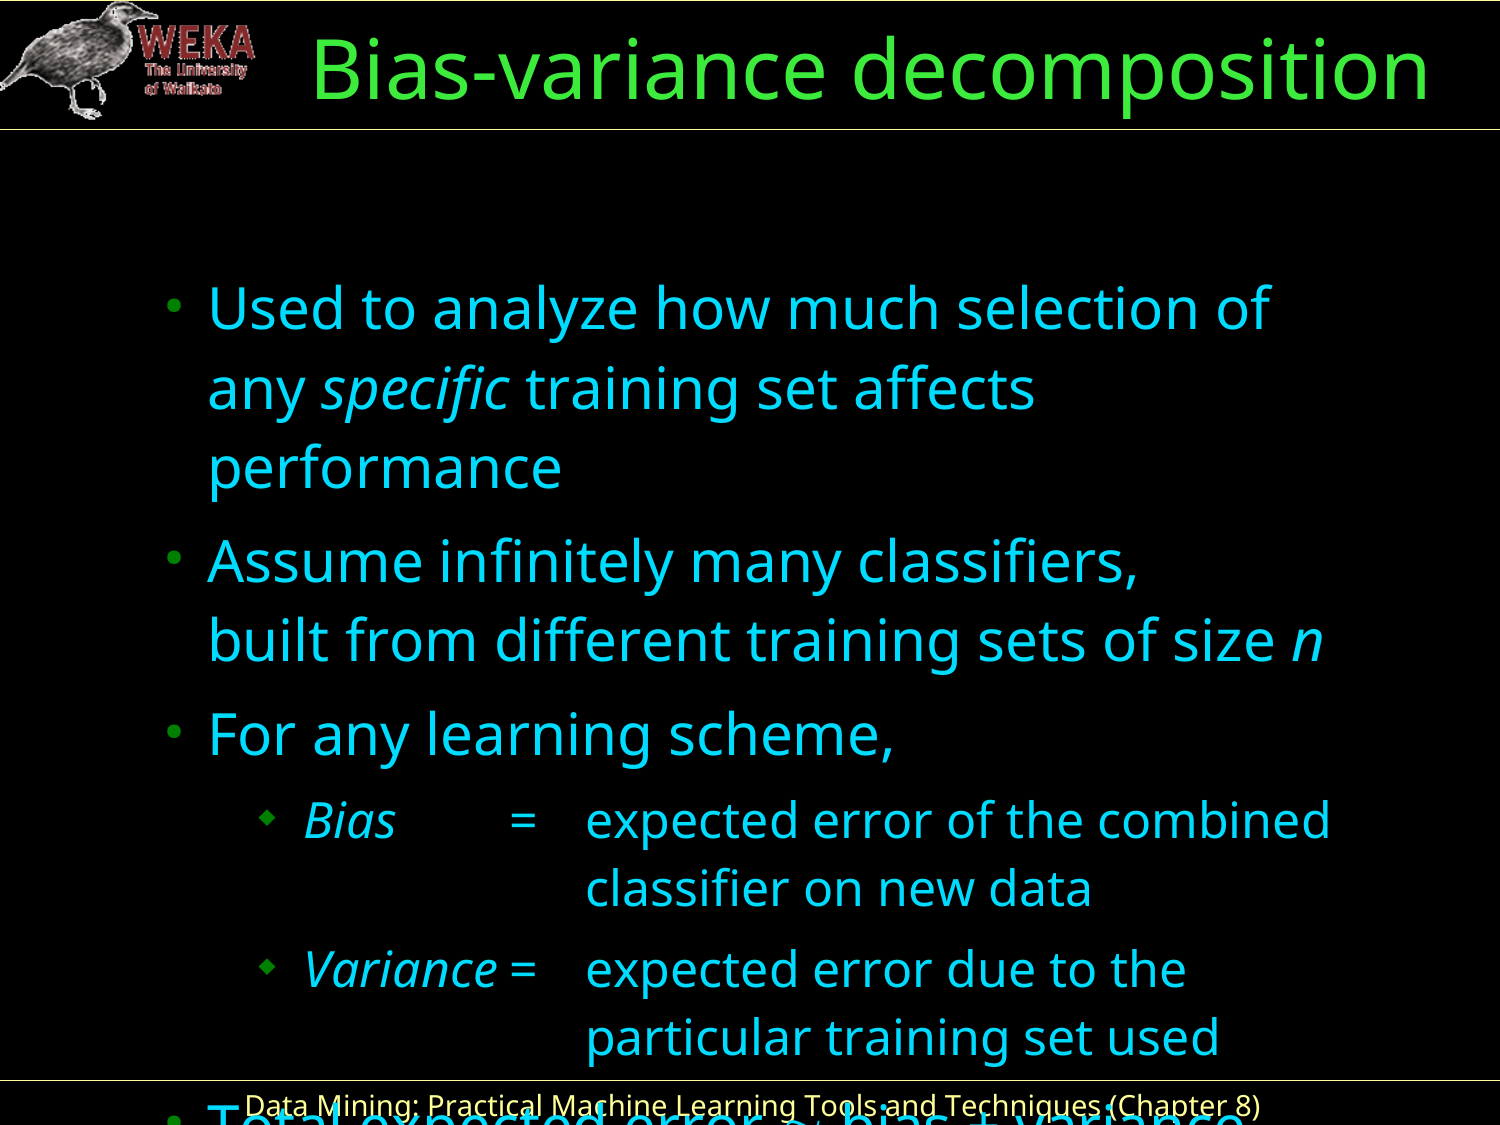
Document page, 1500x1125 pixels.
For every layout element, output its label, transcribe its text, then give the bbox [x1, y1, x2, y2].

title Bias-variance decomposition [295, 0, 1500, 148]
text_box Used to analyze how much selection of any specific training set affects performance Assume infinitely many classifiers, built from different training sets of size n For any learning scheme, Bias = expected error of the combined classifier on new data Variance = expected error due to the particular training set used Total expected error  bias + variance [149, 260, 1388, 1004]
picture [0, 1, 266, 129]
